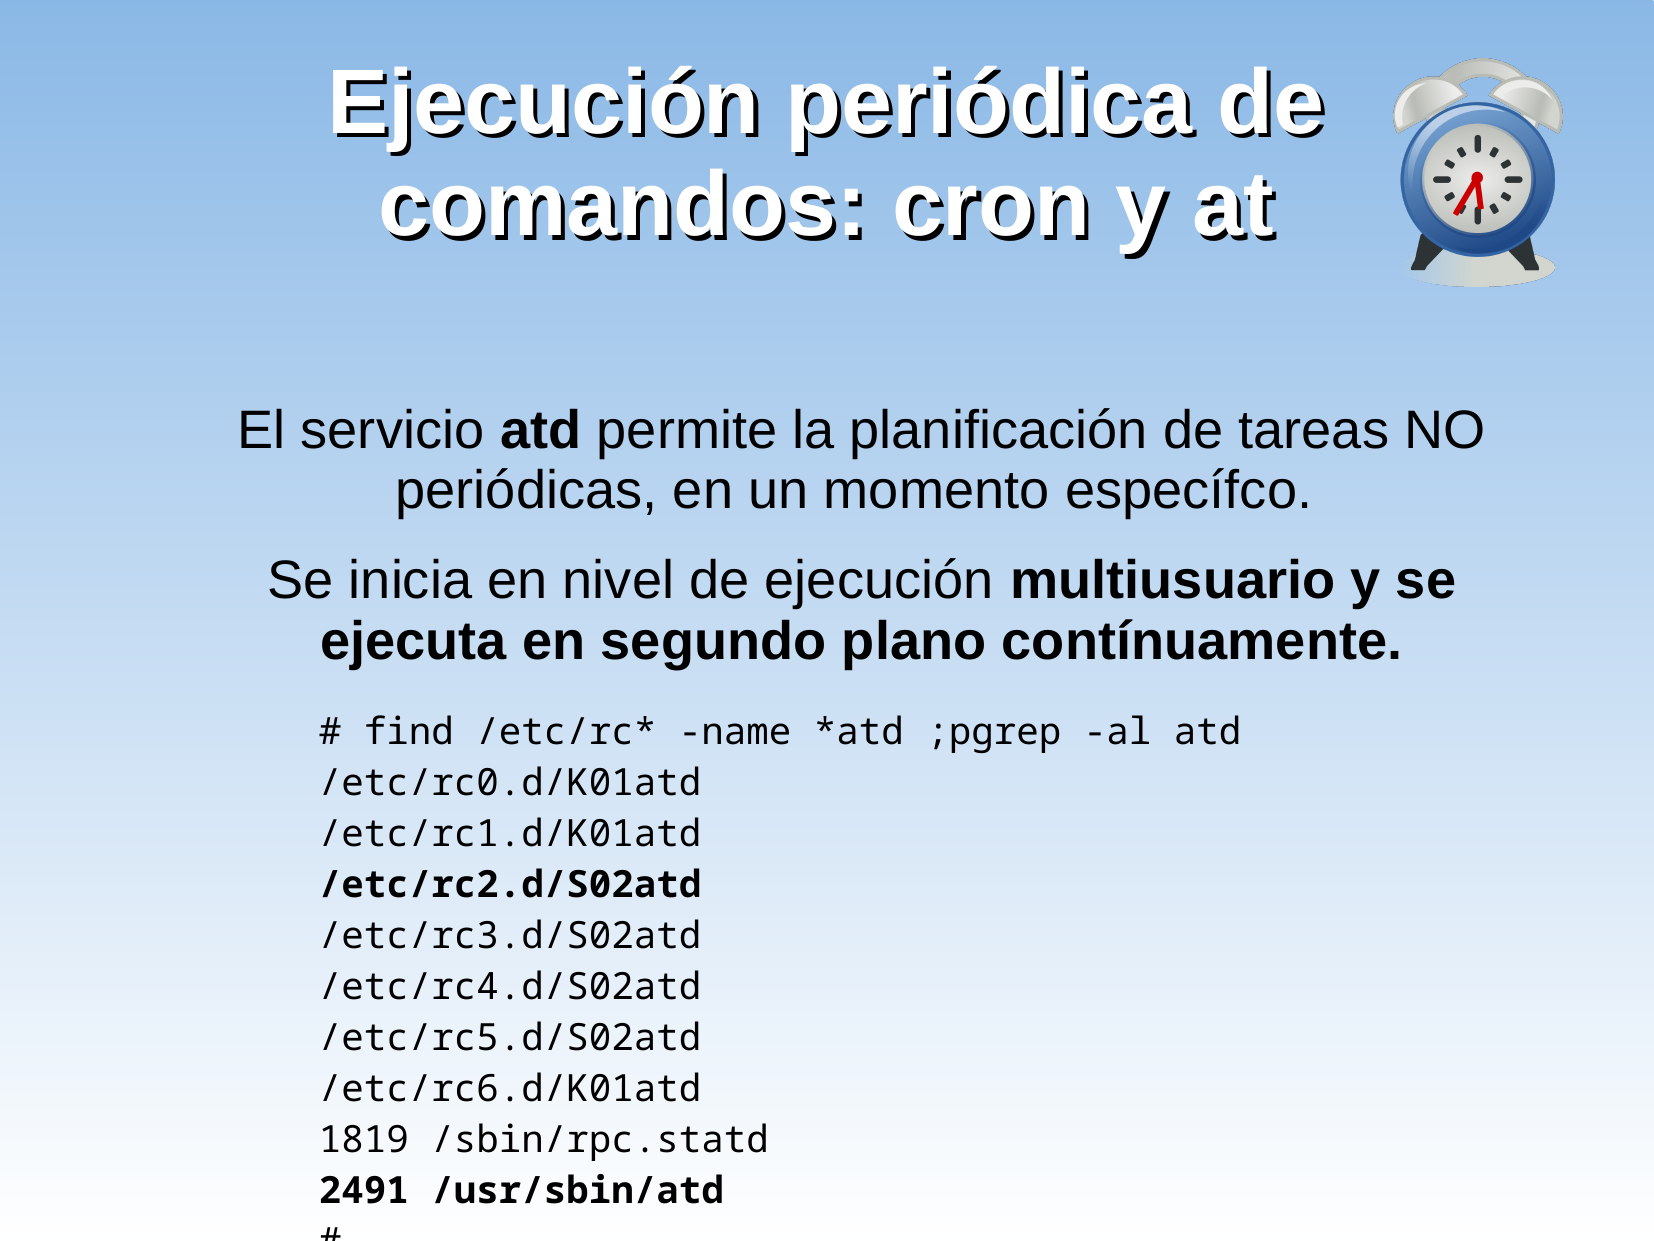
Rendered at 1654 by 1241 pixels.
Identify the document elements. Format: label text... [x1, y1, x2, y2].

list El servicio atd permite la planificación de tareas NO periódicas, en un momento específco. Se inicia en nivel de ejecución multiusuario y se ejecuta en segundo plano contínuamente. [129, 399, 1524, 842]
title Ejecución periódica de comandos: cron y at [82, 49, 1571, 257]
picture [1393, 58, 1563, 287]
text_box # find /etc/rc* -name *atd ;pgrep -al atd /etc/rc0.d/K01atd /etc/rc1.d/K01atd /etc/rc2.d/S02atd /etc/rc3.d/S02atd /etc/rc4.d/S02atd /etc/rc5.d/S02atd /etc/rc6.d/K01atd 1819 /sbin/rpc.statd 2491 /usr/sbin/atd # [304, 696, 1350, 1183]
